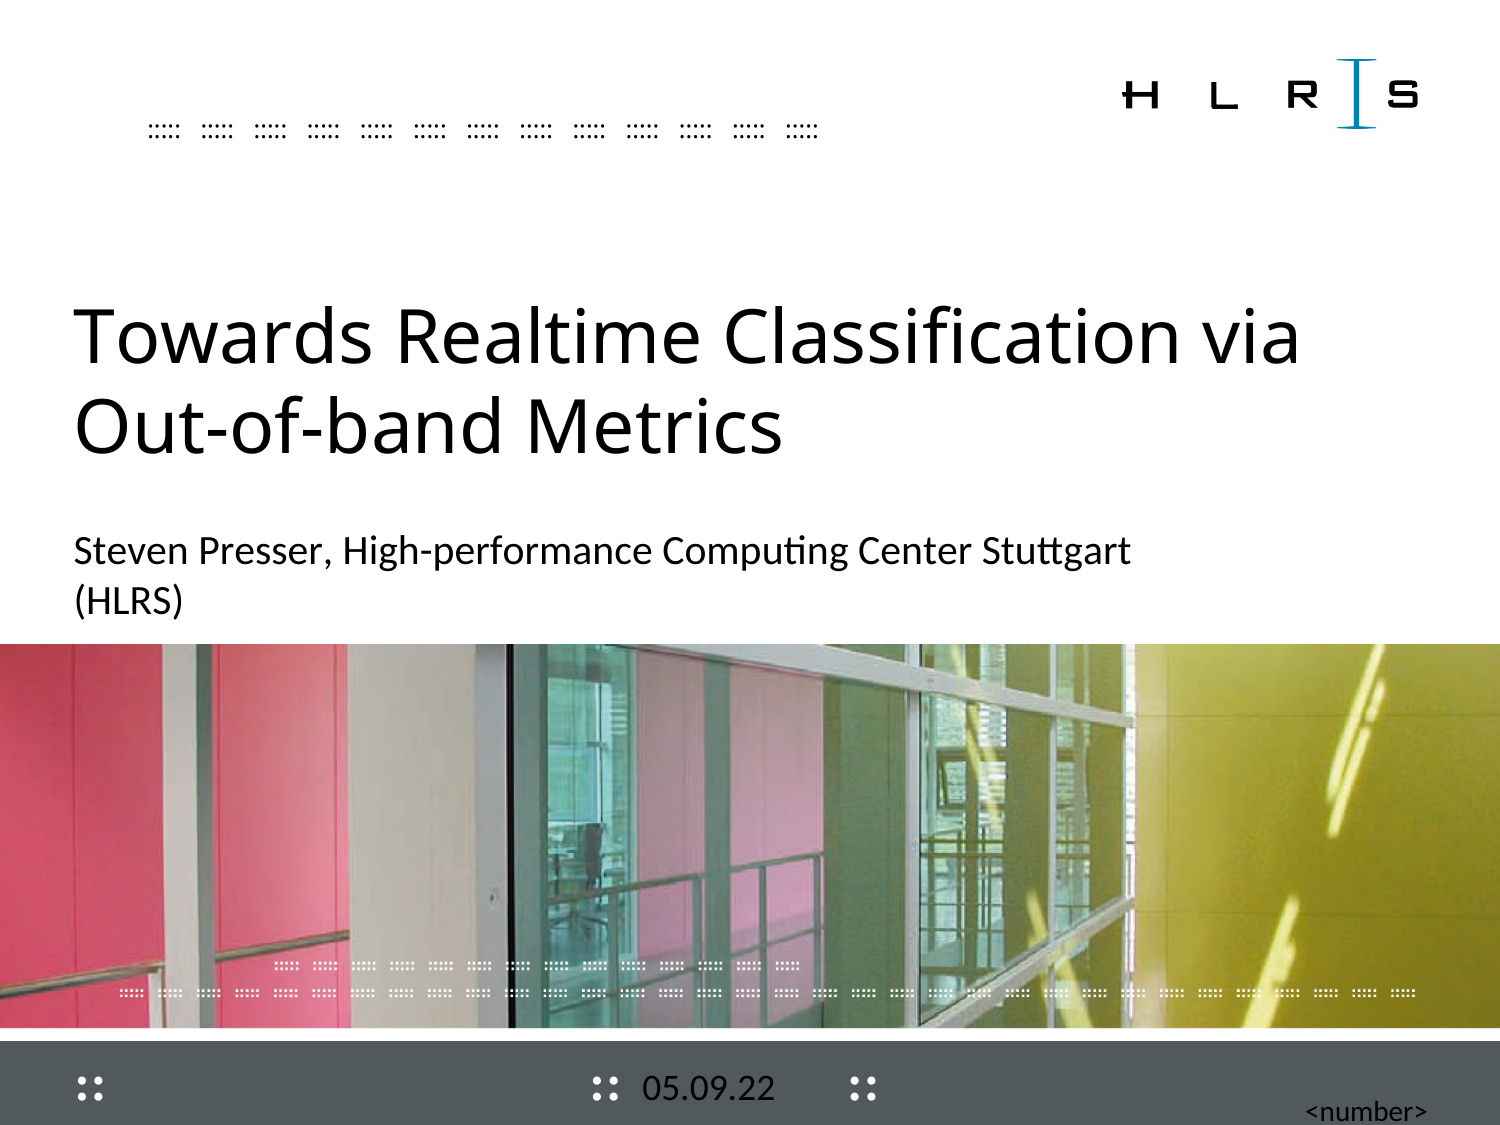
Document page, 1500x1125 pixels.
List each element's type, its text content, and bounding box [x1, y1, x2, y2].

text_box Towards Realtime Classification via Out-of-band Metrics [58, 257, 1388, 499]
picture [1122, 59, 1353, 129]
picture [1360, 59, 1418, 129]
picture [0, 644, 1500, 1029]
text_box Steven Presser, High-performance Computing Center Stuttgart (HLRS) [58, 515, 1226, 586]
